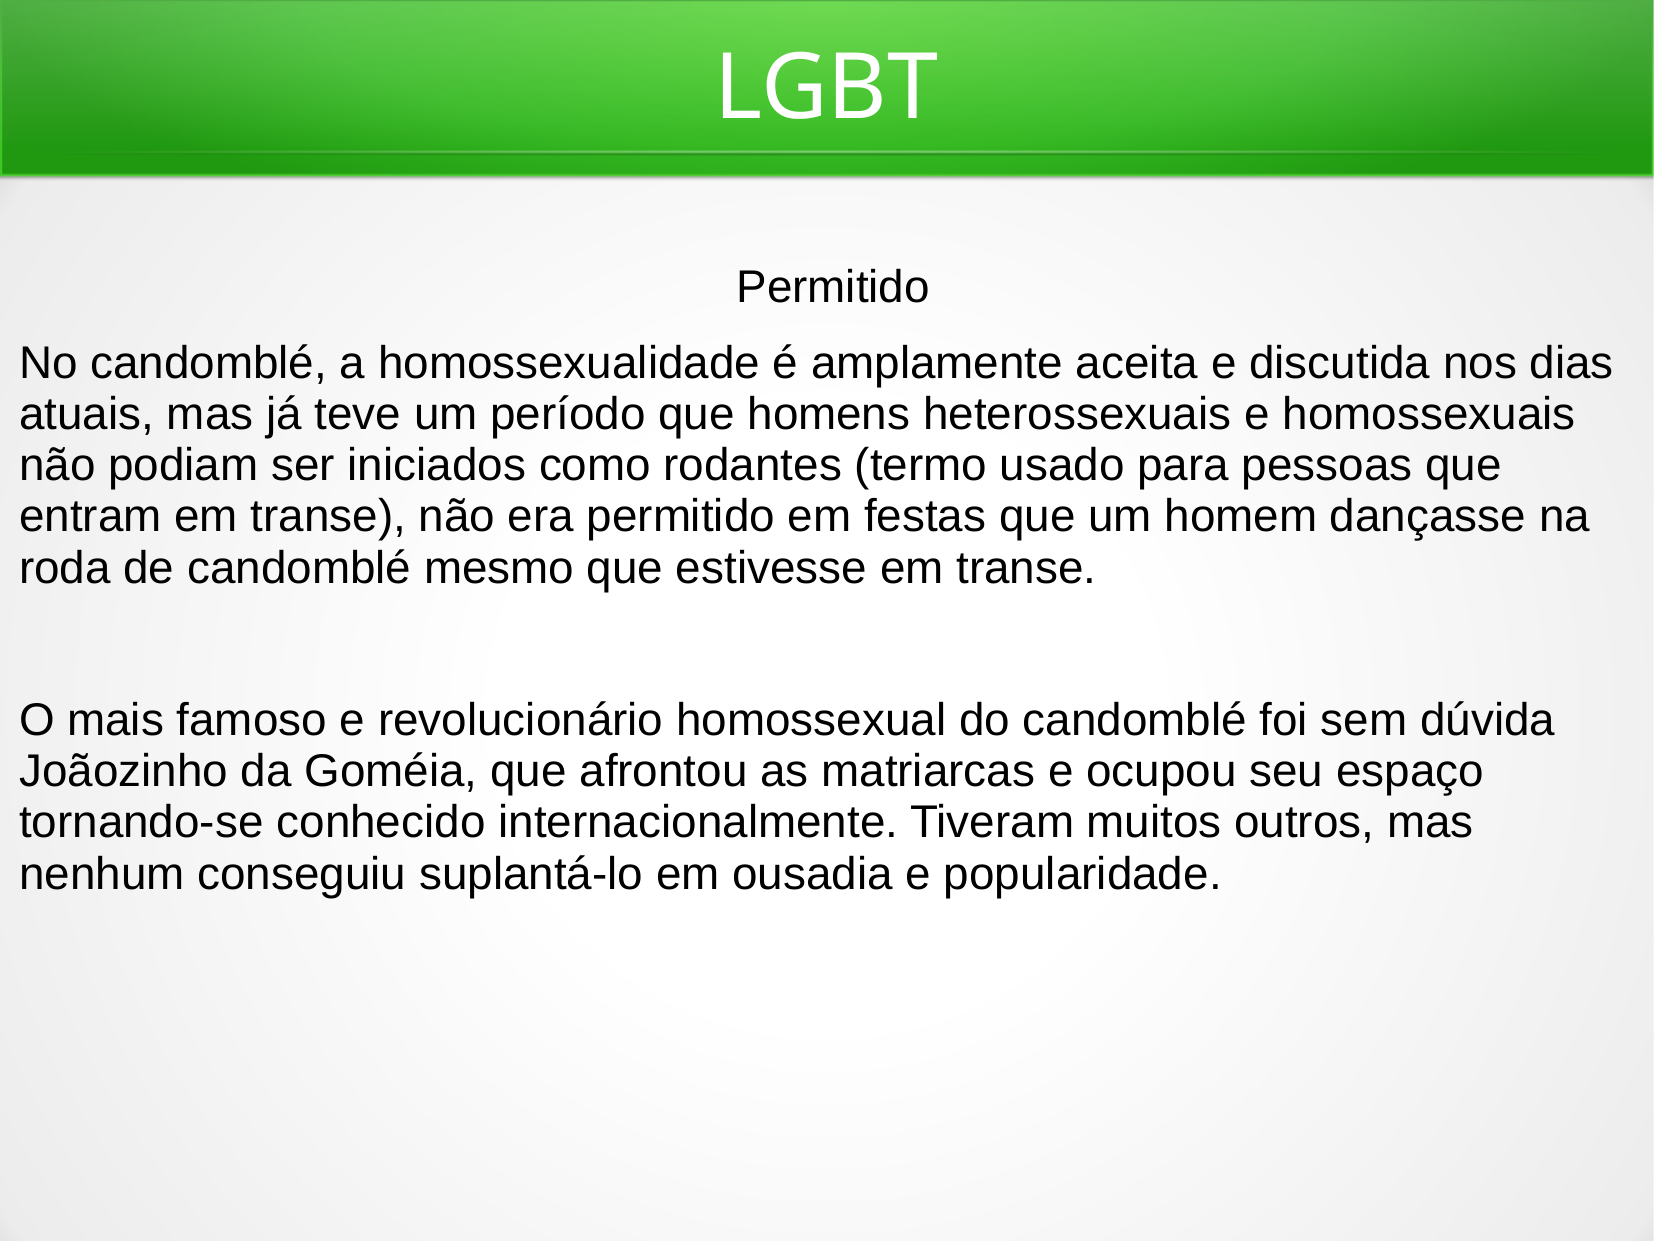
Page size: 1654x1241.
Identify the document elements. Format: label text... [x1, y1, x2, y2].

title LGBT [82, 11, 1571, 154]
picture [0, 0, 1654, 1241]
text_box Permitido No candomblé, a homossexualidade é amplamente aceita e discutida nos dias atuais, mas já teve um período que homens heterossexuais e homossexuais não podiam ser iniciados como rodantes (termo usado para pessoas que entram em transe), não era permitido em festas que um homem dançasse na roda de candomblé mesmo que estivesse em transe. O mais famoso e revolucionário homossexual do candomblé foi sem dúvida Joãozinho da Goméia, que afrontou as matriarcas e ocupou seu espaço tornando-se conhecido internacionalmente. Tiveram muitos outros, mas nenhum conseguiu suplantá-lo em ousadia e popularidade. [4, 177, 1654, 907]
